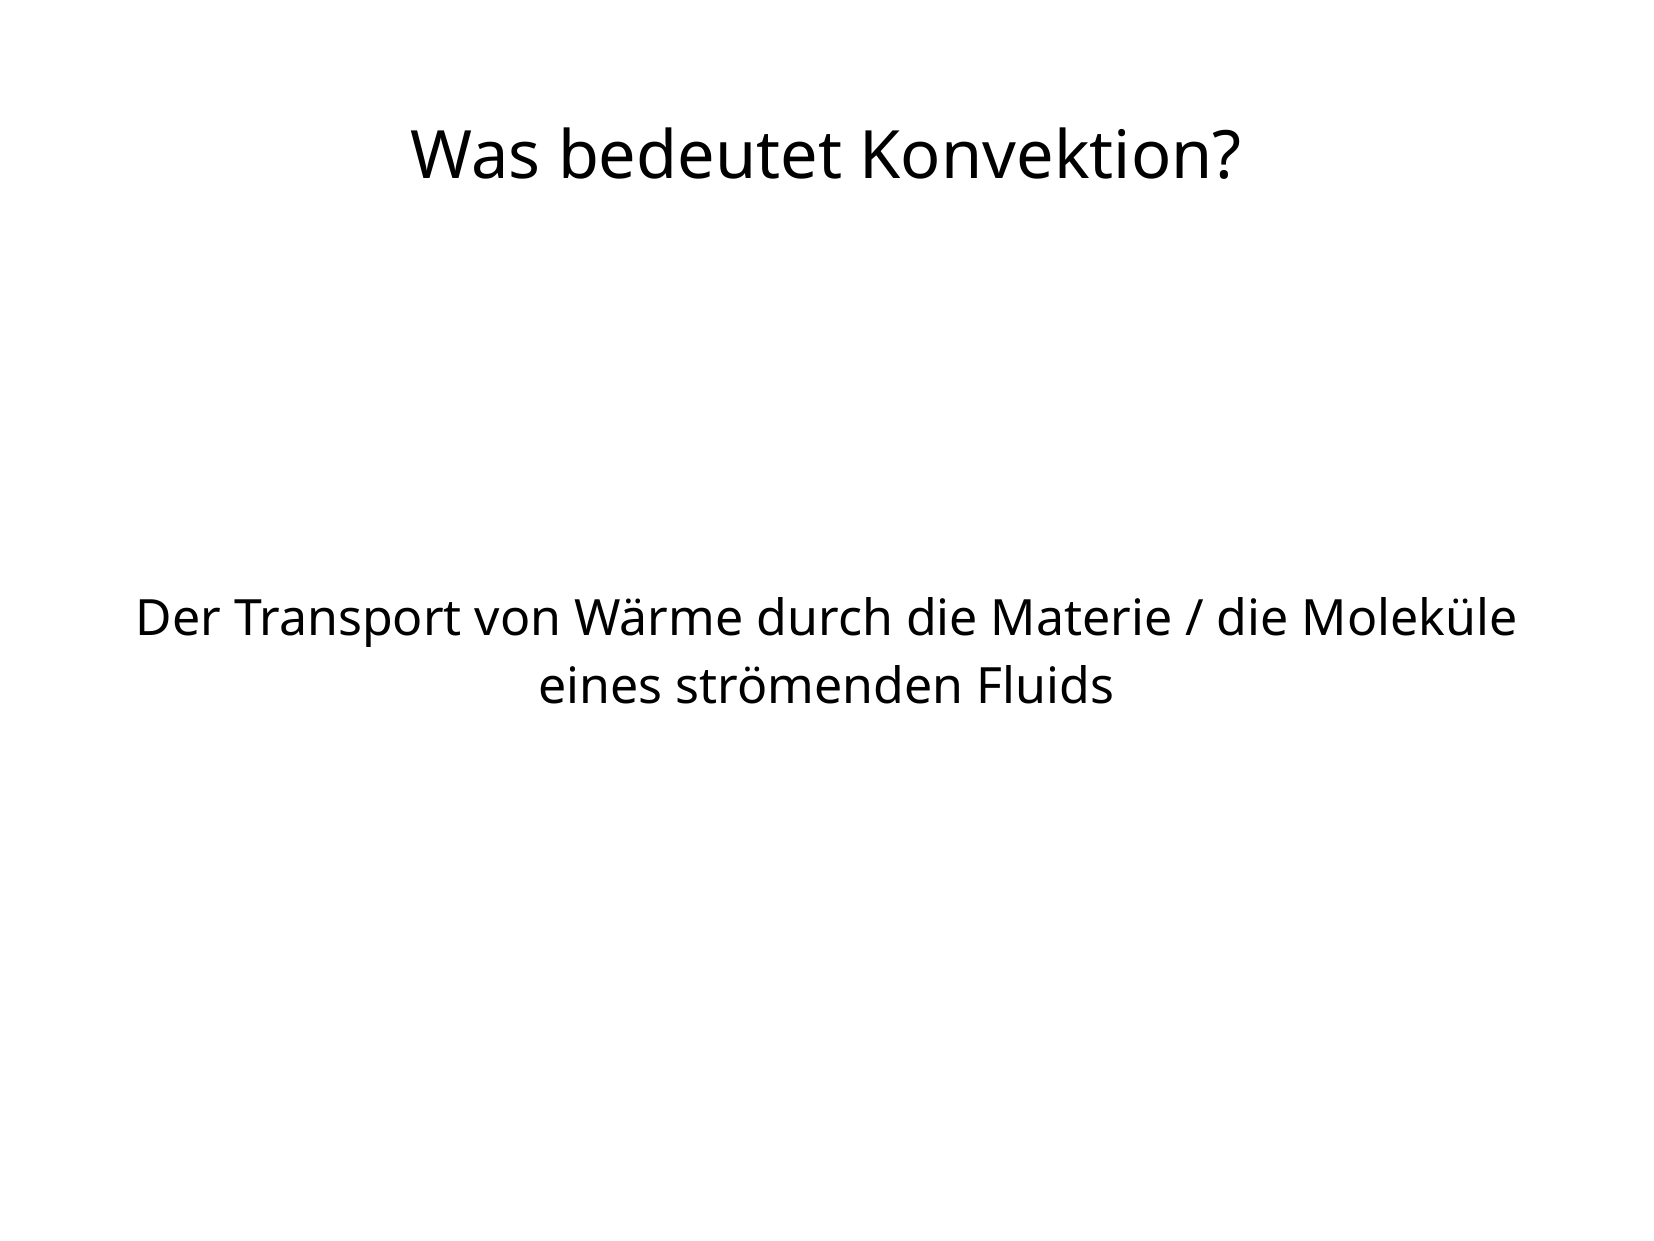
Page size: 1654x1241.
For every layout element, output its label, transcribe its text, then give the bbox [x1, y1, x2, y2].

subtitle Der Transport von Wärme durch die Materie / die Moleküle eines strömenden Fluids [82, 290, 1571, 1010]
title Was bedeutet Konvektion? [82, 49, 1571, 257]
